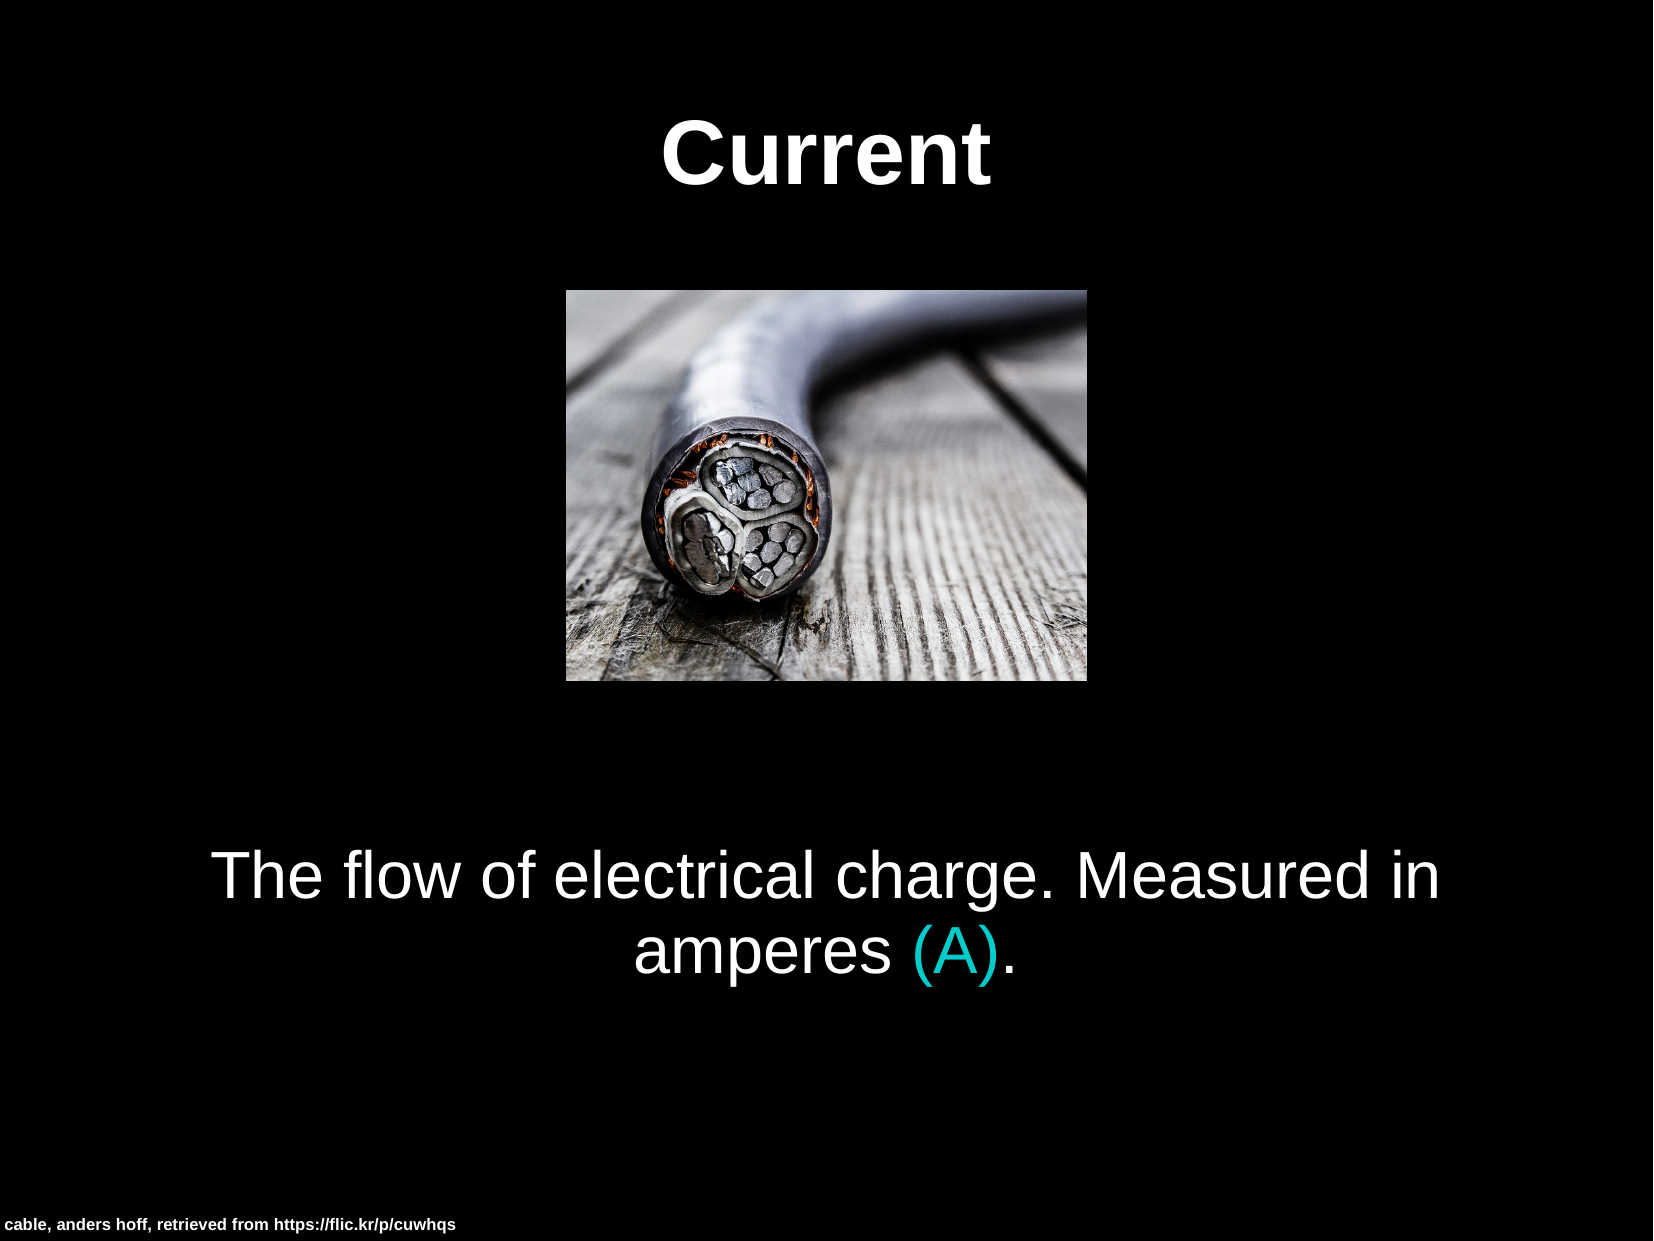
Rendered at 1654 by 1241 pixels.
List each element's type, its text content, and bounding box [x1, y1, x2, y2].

picture [566, 290, 1087, 681]
title Current [82, 49, 1571, 257]
text_box cable, anders hoff, retrieved from https://flic.kr/p/cuwhqs [4, 1215, 455, 1234]
list The flow of electrical charge. Measured in amperes (A). [82, 717, 1571, 1109]
